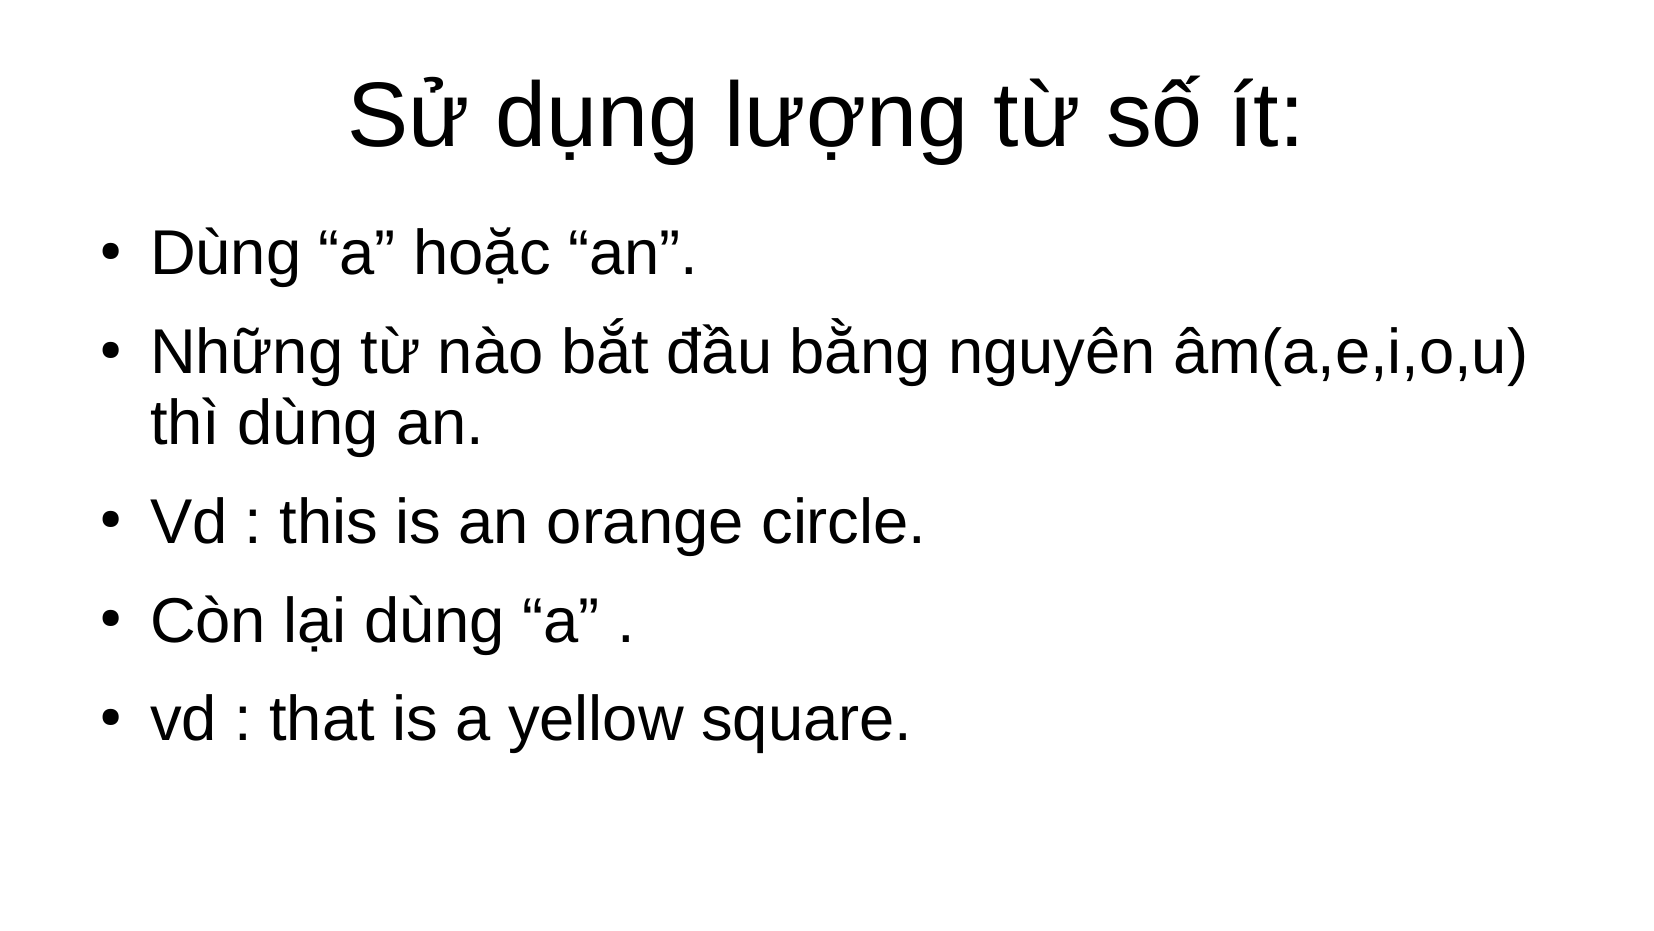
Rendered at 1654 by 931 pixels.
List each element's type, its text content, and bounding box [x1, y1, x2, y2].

list Dùng “a” hoặc “an”. Những từ nào bắt đầu bằng nguyên âm(a,e,i,o,u) thì dùng an. Vd : this is an orange circle. Còn lại dùng “a” . vd : that is a yellow square. [82, 217, 1571, 758]
title Sử dụng lượng từ số ít: [82, 37, 1571, 193]
